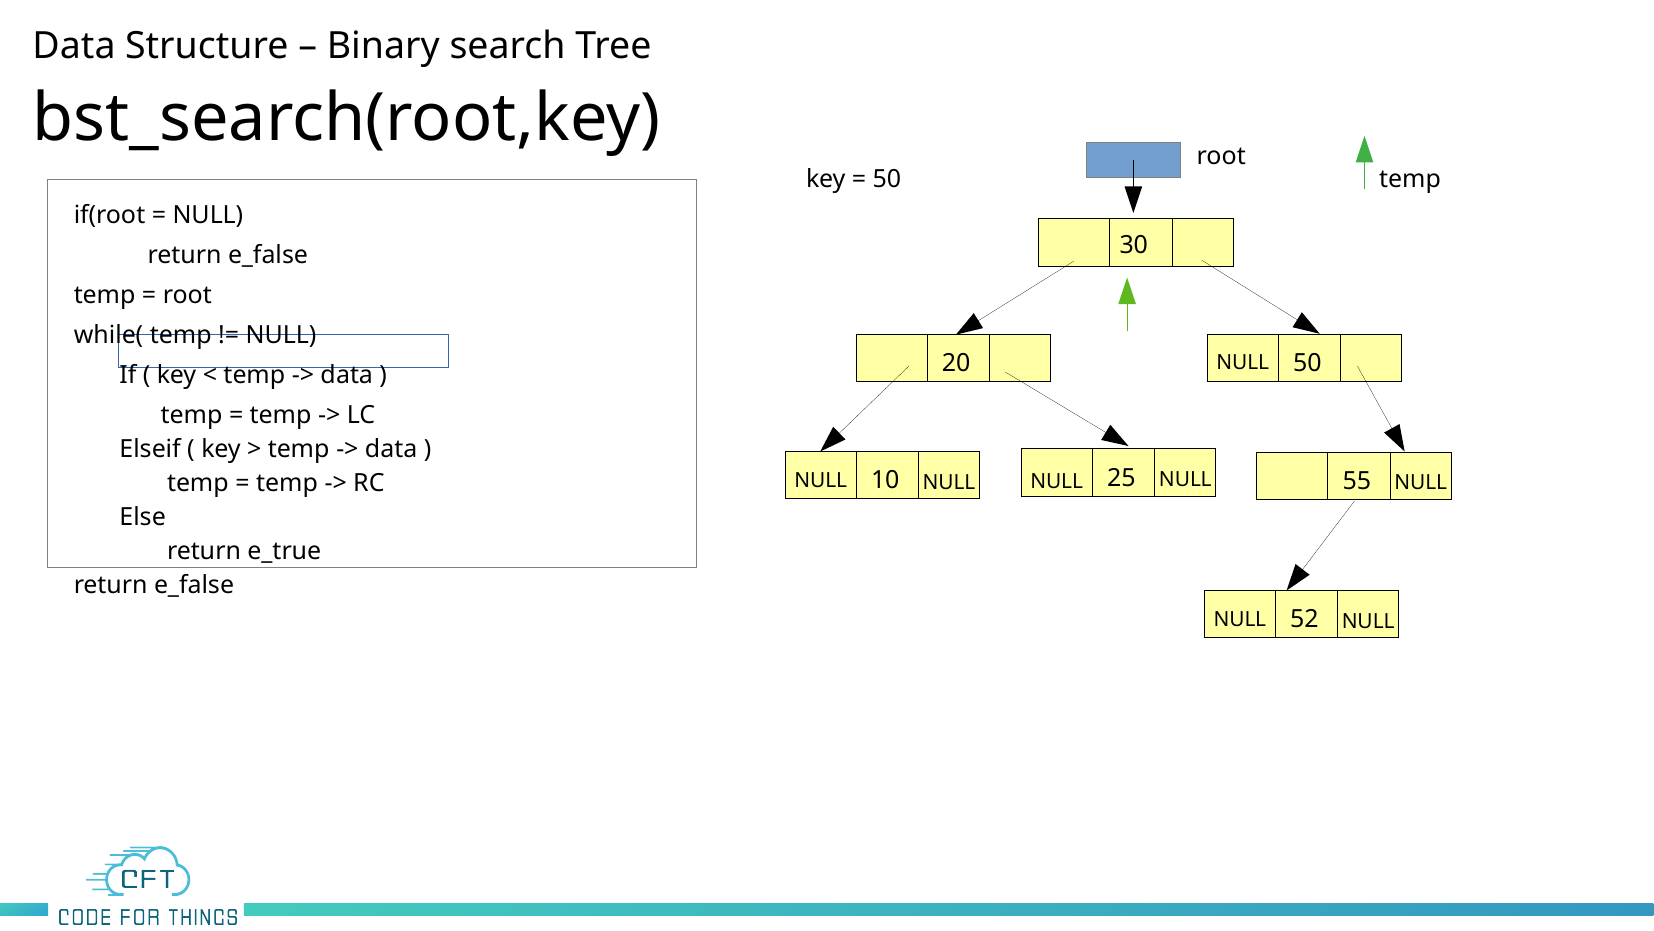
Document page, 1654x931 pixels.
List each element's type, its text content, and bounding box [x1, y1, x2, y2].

text_box root [1181, 130, 1262, 175]
text_box temp [1364, 153, 1460, 198]
text_box [1204, 590, 1275, 596]
text_box 10 [856, 454, 918, 499]
text_box [856, 334, 927, 382]
text_box [919, 451, 980, 459]
text_box [1207, 334, 1278, 340]
text_box NULL [908, 459, 992, 499]
text_box [1391, 452, 1452, 460]
text_box NULL [1015, 458, 1100, 498]
text_box [1038, 218, 1109, 267]
text_box [990, 334, 1051, 382]
text_box if(root = NULL) return e_false temp = root while( temp != NULL) If ( key < temp -> data ) temp = temp -> LC Elseif ( key > temp -> data ) temp = temp -> RC Else return e_true return e_false [59, 189, 556, 556]
text_box 25 [1092, 451, 1155, 497]
text_box [1021, 448, 1092, 458]
text_box [1173, 218, 1234, 267]
picture [59, 846, 237, 925]
text_box NULL [1379, 460, 1464, 500]
text_box 20 [927, 337, 989, 382]
text_box [1110, 218, 1172, 267]
text_box [1256, 452, 1327, 500]
text_box NULL [1198, 596, 1283, 636]
text_box 55 [1327, 455, 1390, 500]
text_box key = 50 [791, 153, 945, 198]
title Data Structure – Binary search Tree bst_search(root,key) [32, 12, 1184, 166]
text_box NULL [1327, 598, 1411, 638]
text_box [1338, 590, 1399, 598]
text_box 50 [1278, 337, 1341, 382]
text_box NULL [1144, 456, 1228, 496]
text_box 52 [1275, 593, 1338, 638]
text_box [785, 451, 856, 457]
text_box NULL [779, 457, 863, 497]
text_box 30 [1104, 219, 1167, 264]
text_box [47, 179, 697, 568]
text_box [1155, 448, 1216, 456]
text_box [1341, 334, 1402, 382]
text_box [1086, 142, 1181, 178]
text_box NULL [1201, 340, 1286, 380]
